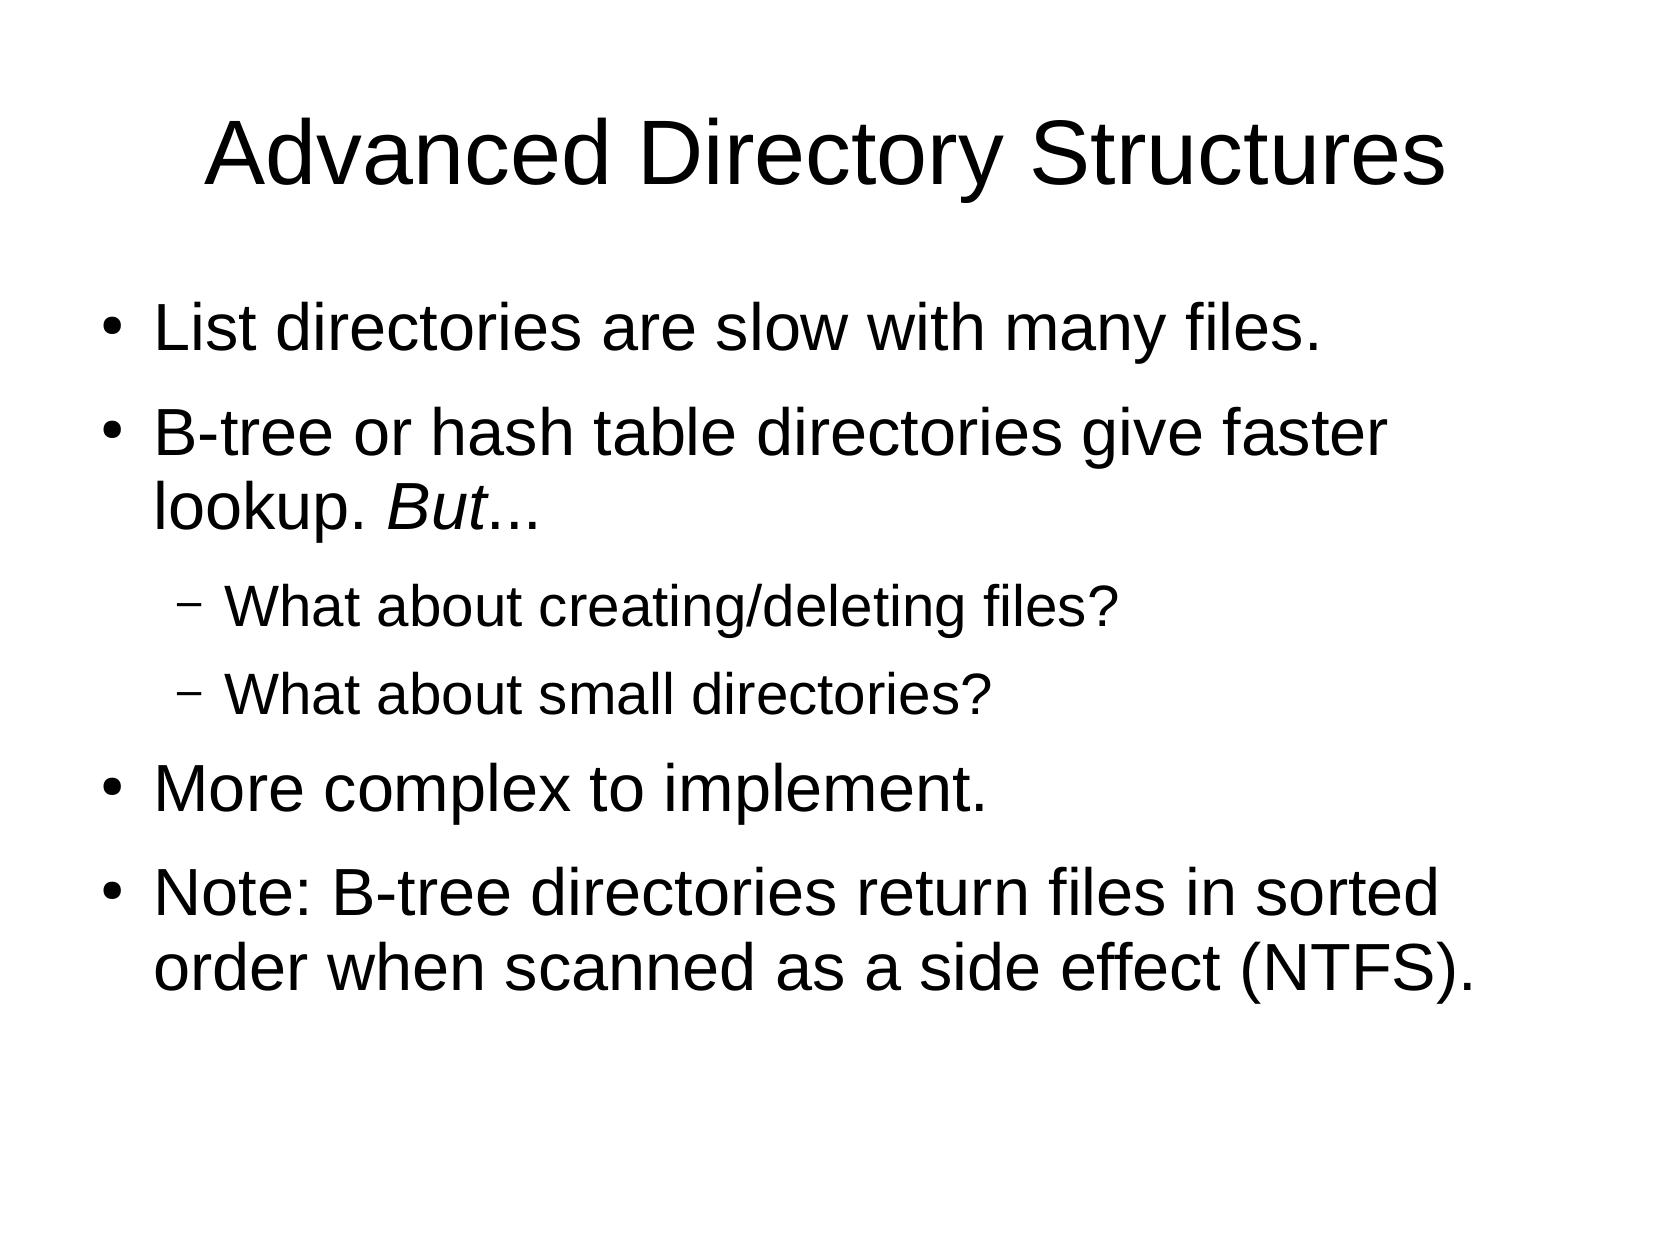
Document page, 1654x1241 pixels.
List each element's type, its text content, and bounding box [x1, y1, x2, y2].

list List directories are slow with many files. B-tree or hash table directories give faster lookup. But... What about creating/deleting files? What about small directories? More complex to implement. Note: B-tree directories return files in sorted order when scanned as a side effect (NTFS). [82, 290, 1571, 1094]
title Advanced Directory Structures [82, 56, 1571, 250]
